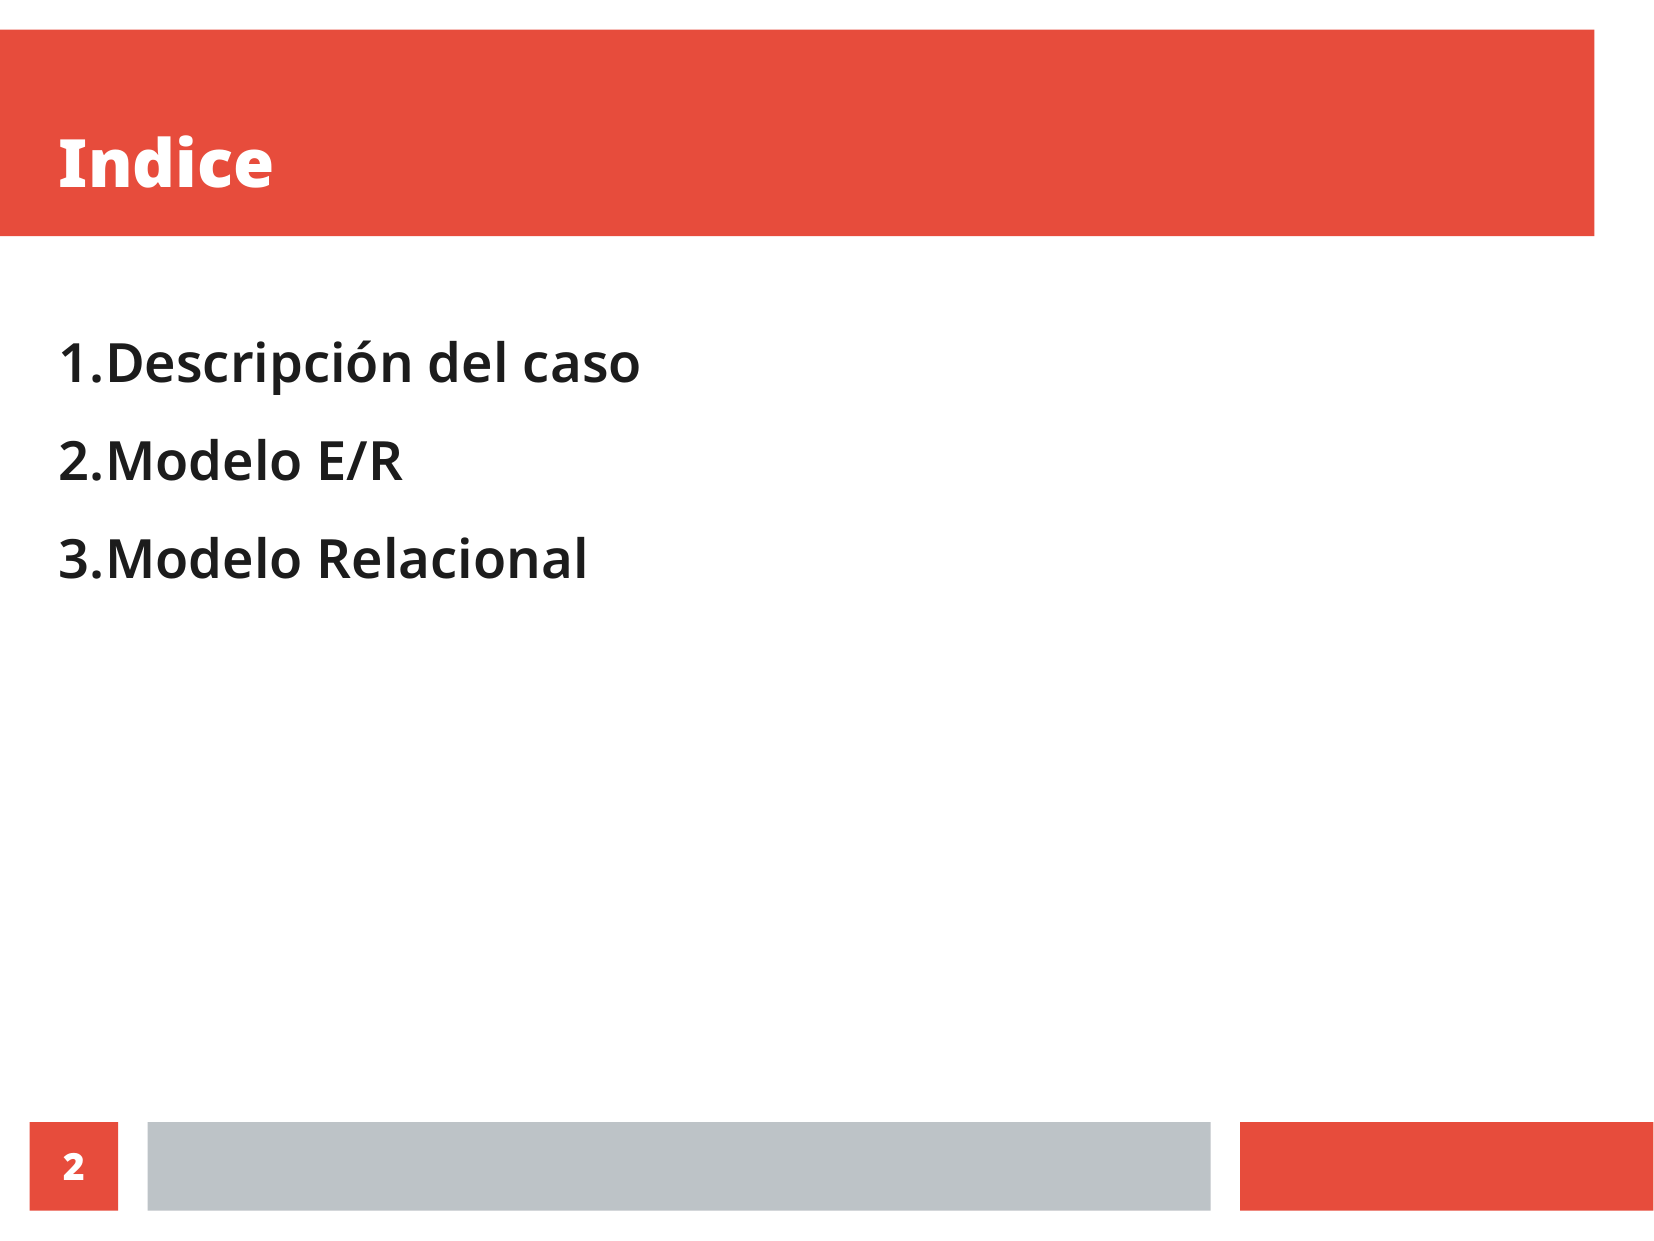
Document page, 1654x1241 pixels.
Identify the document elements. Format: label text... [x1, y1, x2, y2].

title Indice [59, 59, 1595, 207]
list 1.Descripción del caso 2.Modelo E/R 3.Modelo Relacional [59, 324, 1565, 1093]
